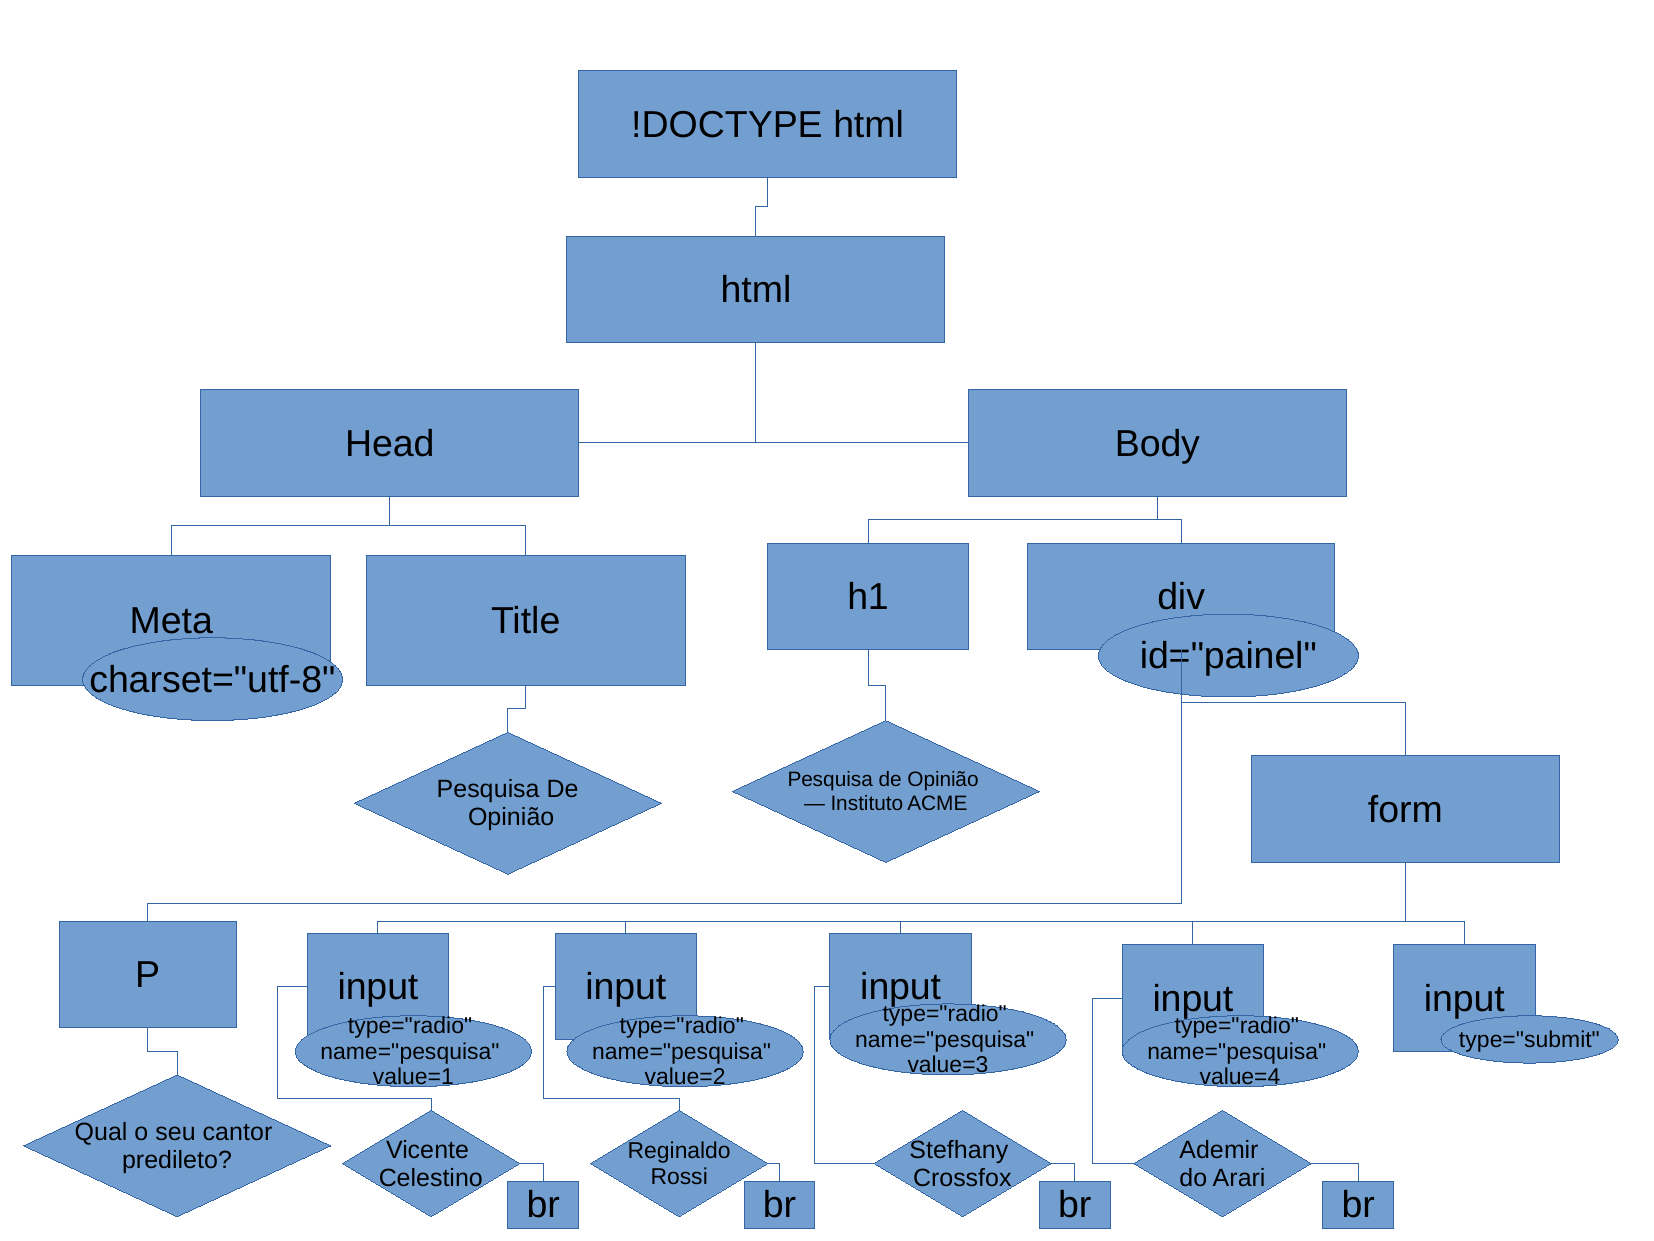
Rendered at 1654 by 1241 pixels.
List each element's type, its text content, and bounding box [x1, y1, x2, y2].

text_box br [744, 1181, 815, 1229]
text_box charset="utf-8" [82, 637, 343, 721]
text_box Head [200, 389, 579, 497]
text_box Reginaldo Rossi [590, 1110, 768, 1217]
text_box br [1322, 1181, 1394, 1229]
text_box Vicente Celestino [342, 1110, 520, 1217]
text_box Body [968, 389, 1347, 497]
text_box input [895, 981, 905, 997]
text_box type="radio" name="pesquisa" value=1 [295, 1015, 532, 1087]
text_box id="painel" [1098, 614, 1359, 697]
text_box input [1393, 944, 1536, 1052]
text_box input [1122, 944, 1264, 1046]
text_box input [829, 933, 972, 1038]
text_box input [307, 933, 449, 1035]
text_box br [507, 1181, 579, 1229]
text_box input [555, 933, 697, 1040]
text_box Ademir do Arari [1134, 1110, 1311, 1217]
text_box type="radio" name="pesquisa" value=4 [1122, 1015, 1359, 1087]
text_box type="radio" name="pesquisa" value=2 [566, 1015, 804, 1087]
text_box br [1039, 1181, 1111, 1229]
text_box P [59, 921, 237, 1028]
text_box Stefhany Crossfox [874, 1110, 1051, 1217]
text_box type="radio" name="pesquisa" value=3 [829, 1003, 1067, 1075]
text_box div [1027, 543, 1335, 650]
text_box Pesquisa De Opinião [354, 732, 662, 875]
text_box input [1187, 993, 1197, 1009]
text_box type="submit" [1440, 1015, 1619, 1064]
text_box Title [366, 555, 686, 686]
text_box Meta [11, 555, 331, 686]
text_box Pesquisa de Opinião — Instituto ACME [732, 720, 1040, 863]
text_box html [566, 236, 945, 343]
text_box h1 [767, 543, 969, 650]
text_box form [1251, 755, 1560, 863]
text_box Qual o seu cantor predileto? [23, 1074, 331, 1217]
text_box !DOCTYPE html [578, 70, 957, 178]
